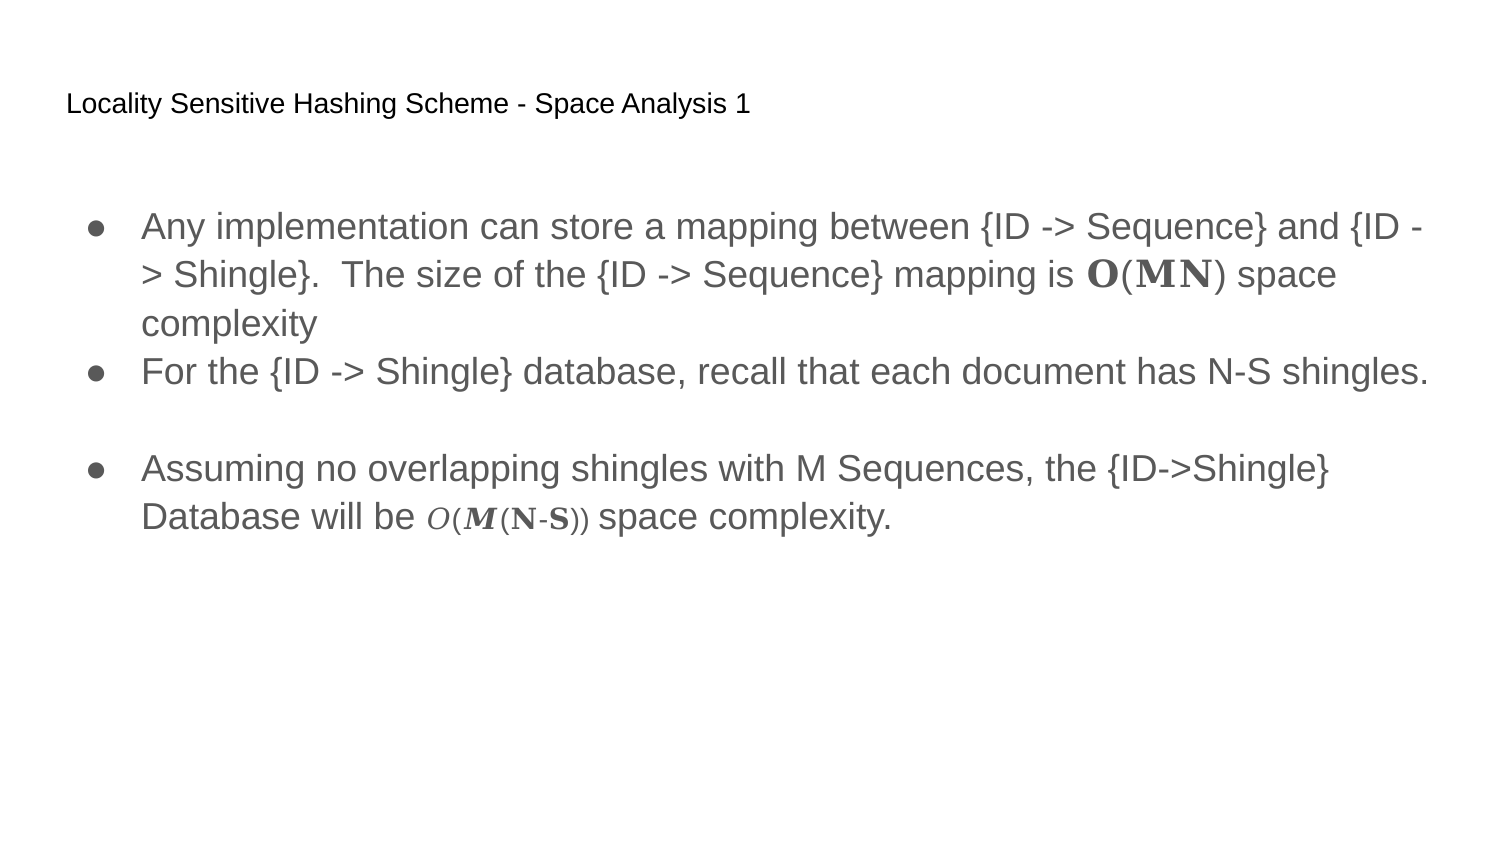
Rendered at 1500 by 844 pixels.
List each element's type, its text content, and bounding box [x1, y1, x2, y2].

list Any implementation can store a mapping between {ID -> Sequence} and {ID -> Shingle}. The size of the {ID -> Sequence} mapping is 𝐎(𝐌𝐍) space complexity For the {ID -> Shingle} database, recall that each document has N-S shingles. Assuming no overlapping shingles with M Sequences, the {ID->Shingle} Database will be 𝑂(𝑴(𝐍-𝐒)) space complexity. [51, 184, 1449, 750]
title Locality Sensitive Hashing Scheme - Space Analysis 1 [51, 72, 1449, 167]
